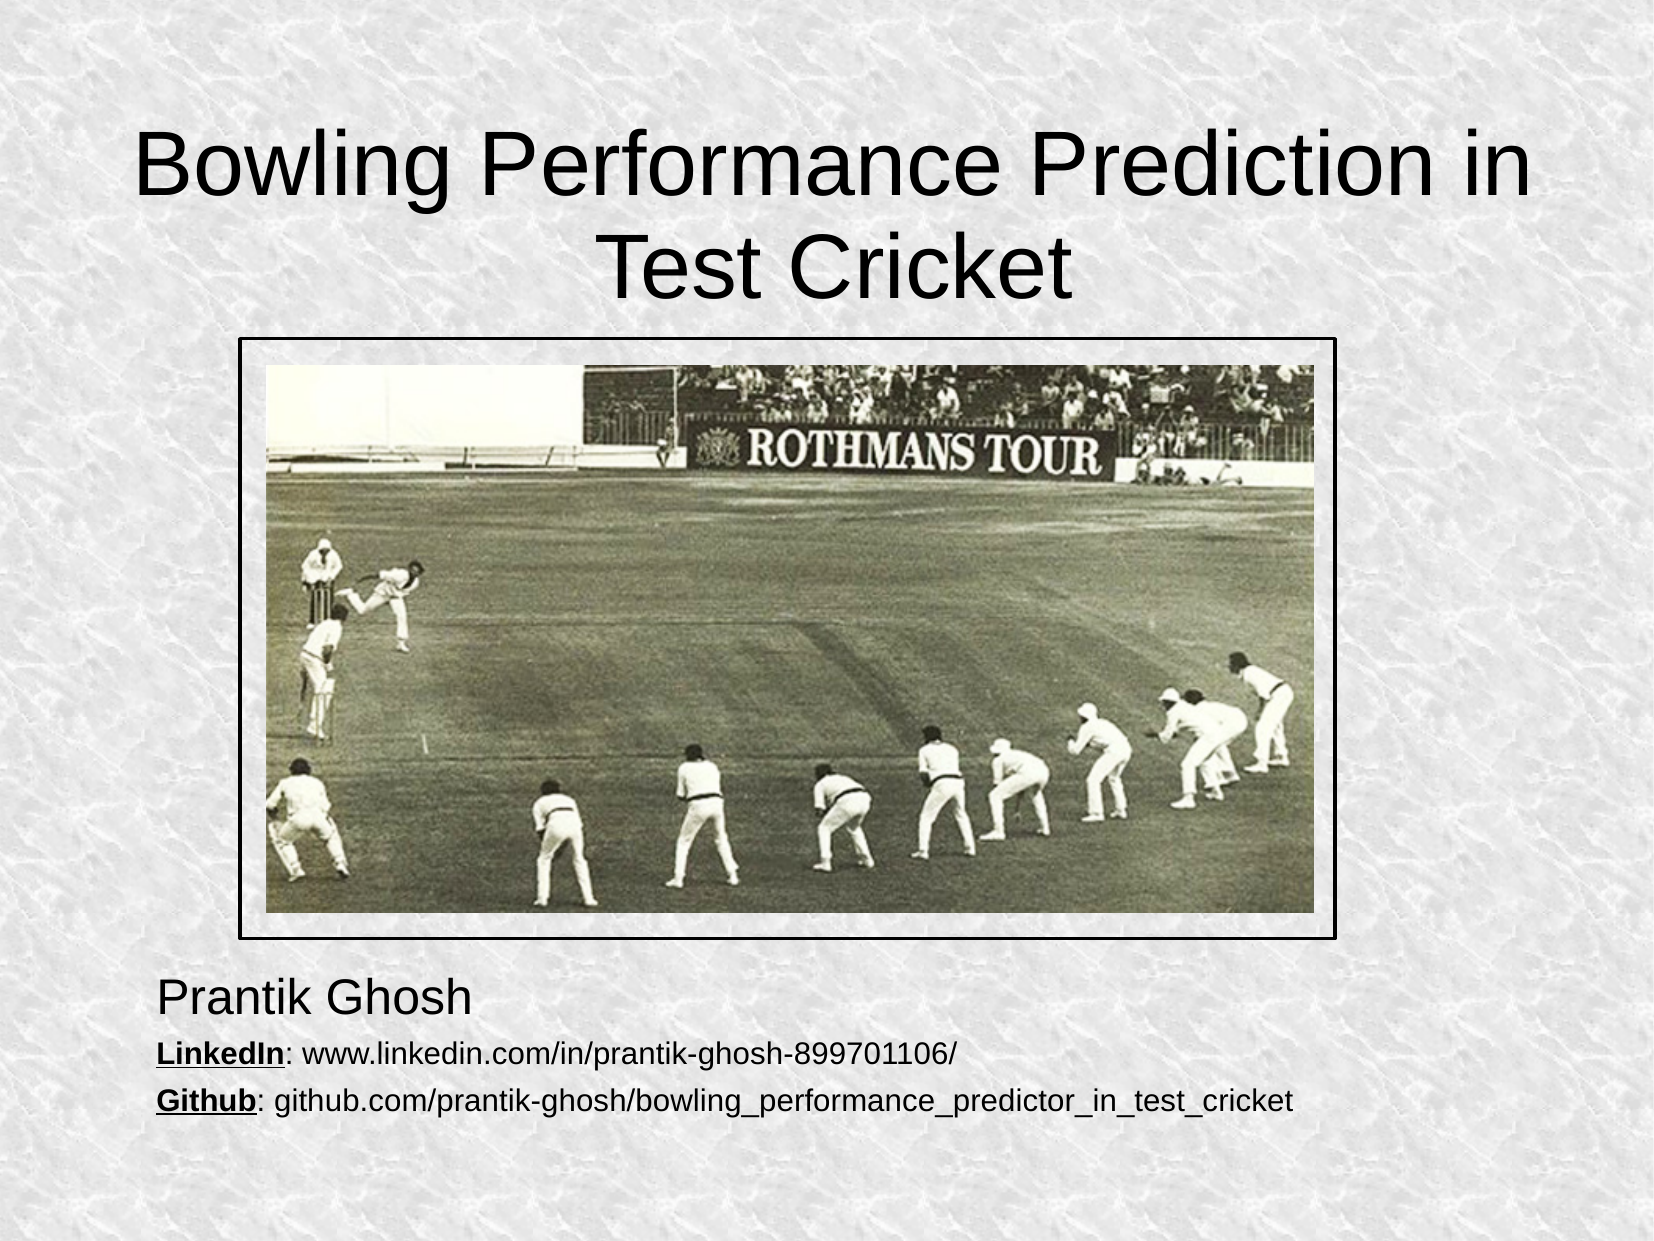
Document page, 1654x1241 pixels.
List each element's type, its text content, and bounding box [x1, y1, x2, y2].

picture [0, 0, 1654, 1241]
subtitle Prantik Ghosh LinkedIn: www.linkedin.com/in/prantik-ghosh-899701106/ Github: github.com/prantik-ghosh/bowling_performance_predictor_in_test_cricket [82, 945, 1571, 1142]
text_box [240, 338, 1336, 939]
title Bowling Performance Prediction in Test Cricket [90, 90, 1579, 341]
